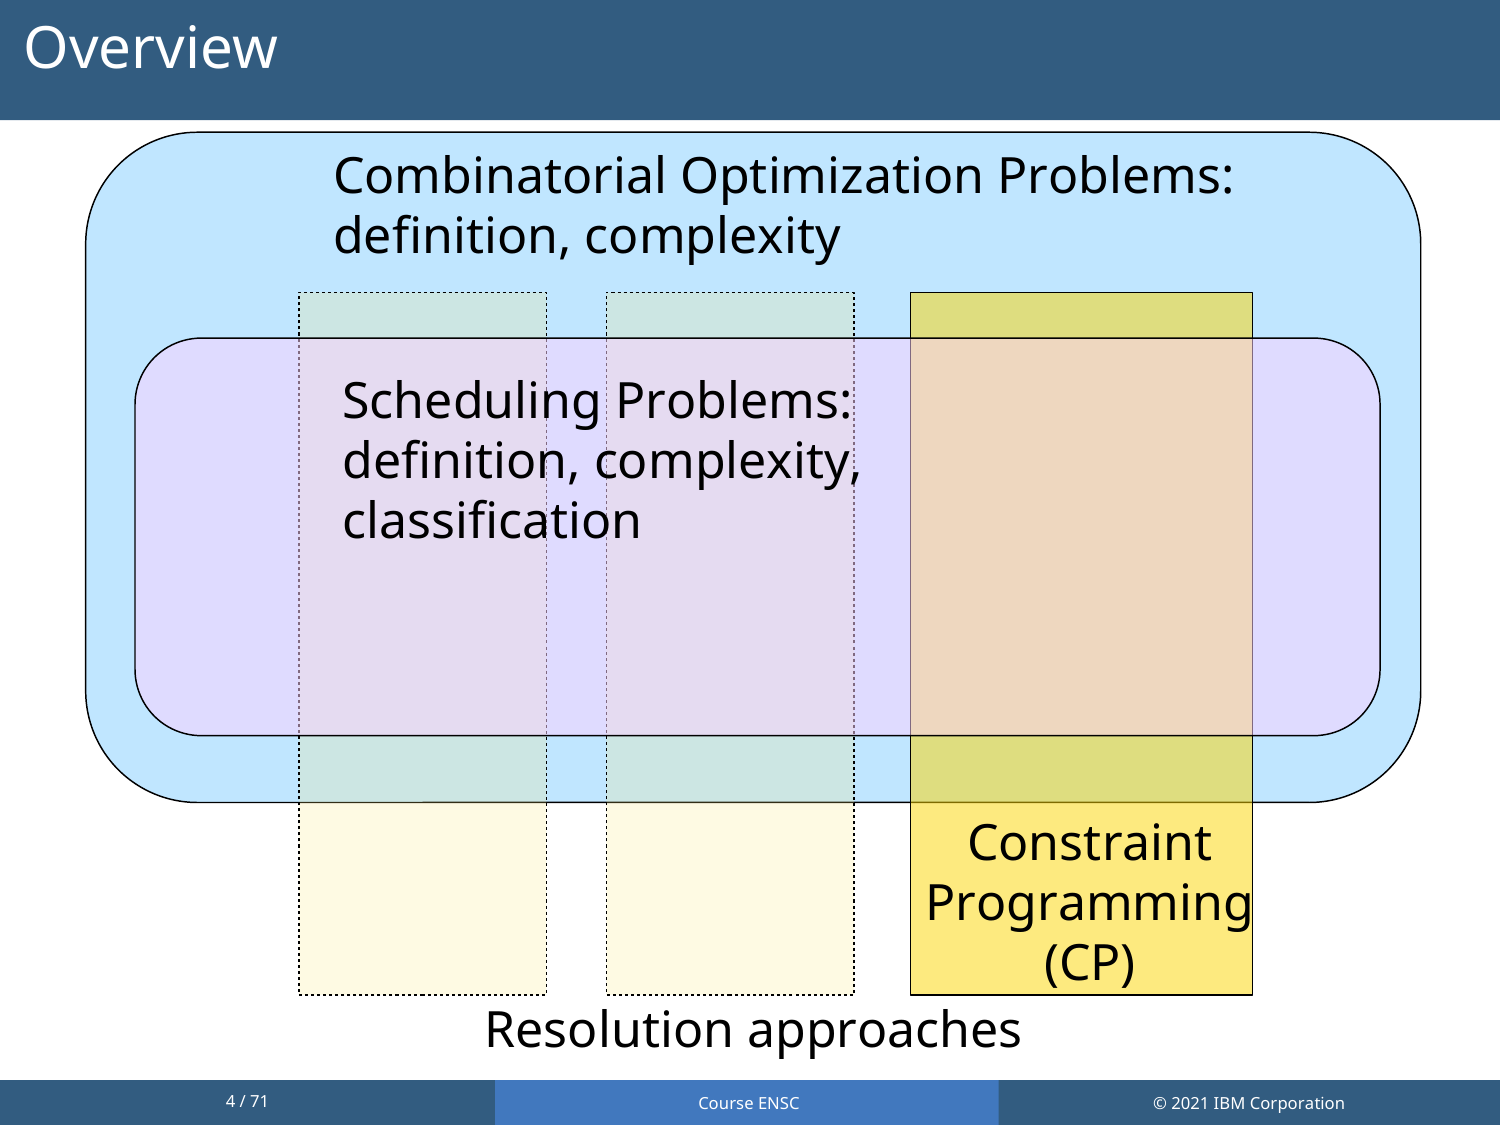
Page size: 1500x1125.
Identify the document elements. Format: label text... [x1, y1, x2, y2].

text_box Combinatorial Optimization Problems: definition, complexity [318, 135, 1228, 271]
text_box [85, 132, 1421, 995]
text_box Scheduling Problems: definition, complexity, classification [327, 360, 863, 556]
title Overview [0, 0, 1500, 121]
text_box Resolution approaches [470, 990, 1024, 1066]
text_box Constraint Programming (CP) [910, 802, 1256, 998]
